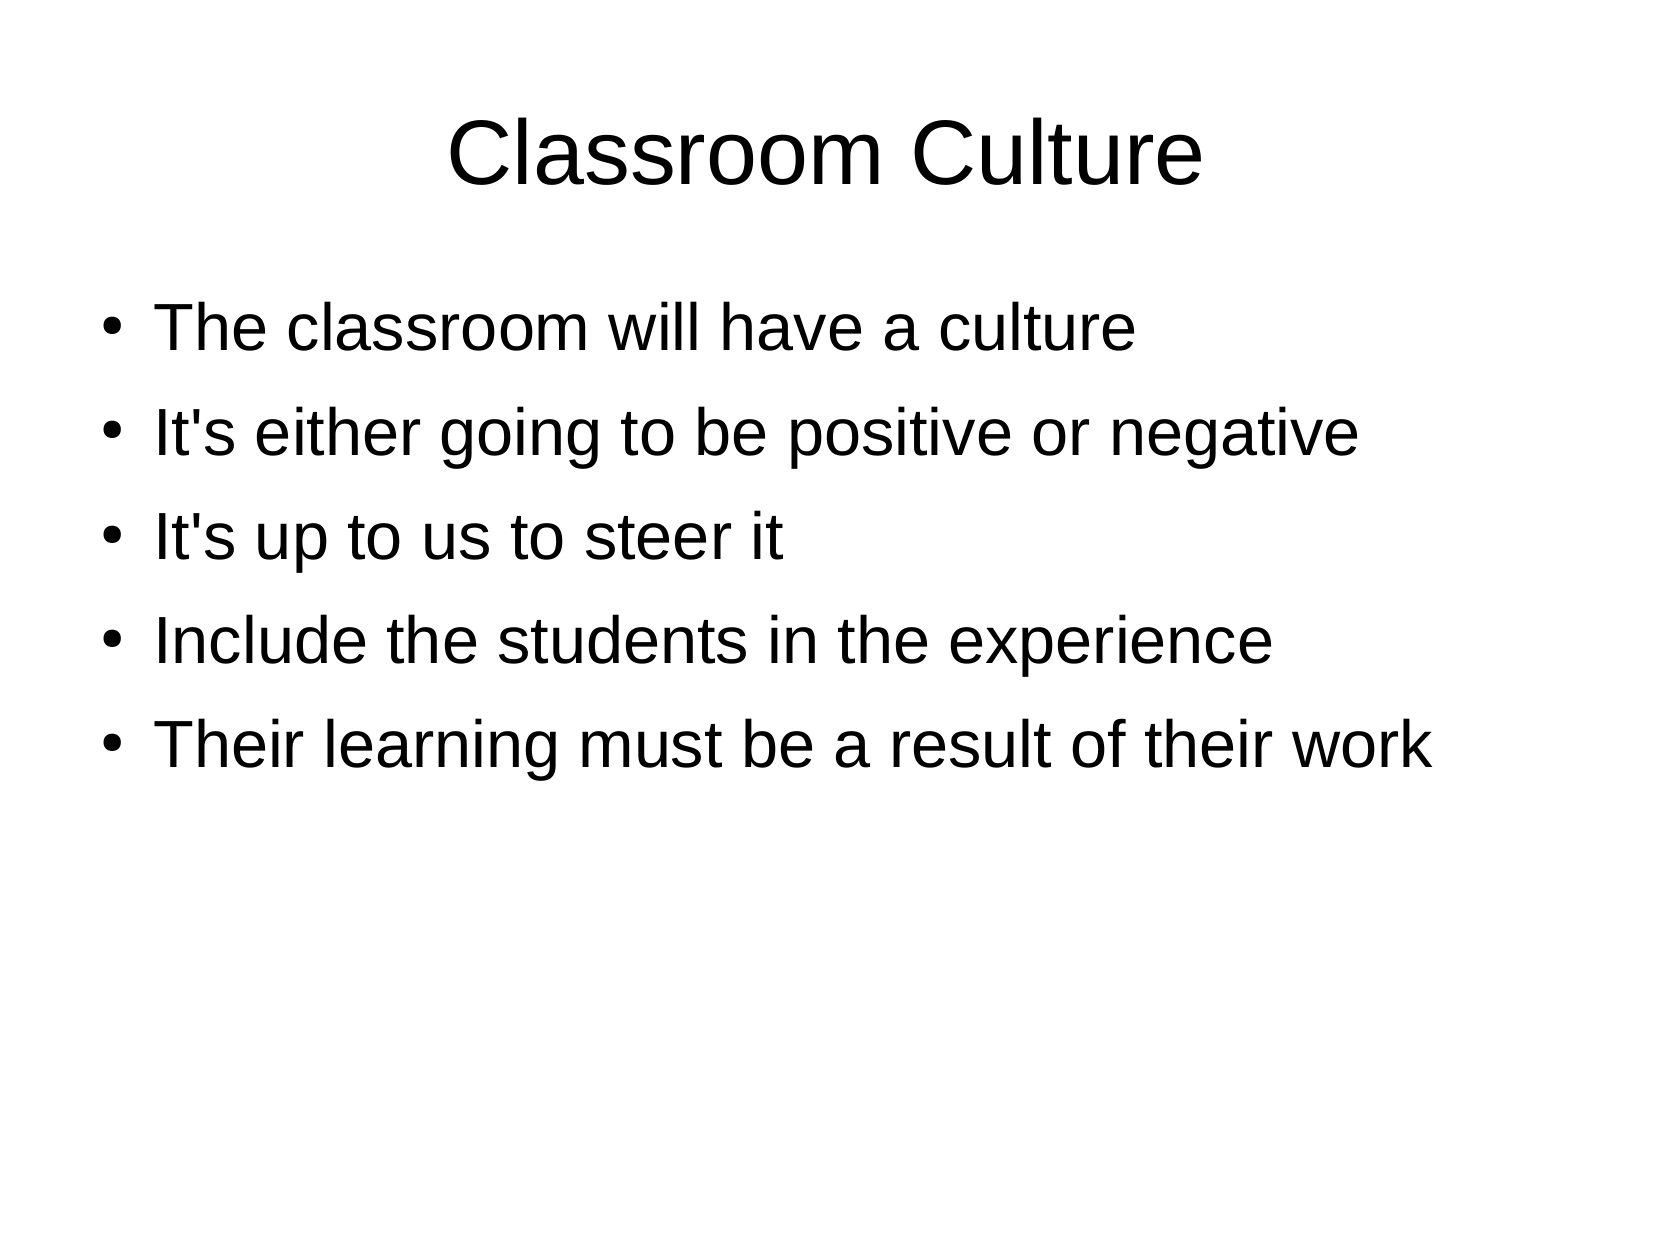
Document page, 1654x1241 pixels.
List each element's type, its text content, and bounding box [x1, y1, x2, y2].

title Classroom Culture [82, 49, 1571, 257]
list The classroom will have a culture It's either going to be positive or negative It's up to us to steer it Include the students in the experience Their learning must be a result of their work [82, 290, 1571, 1109]
